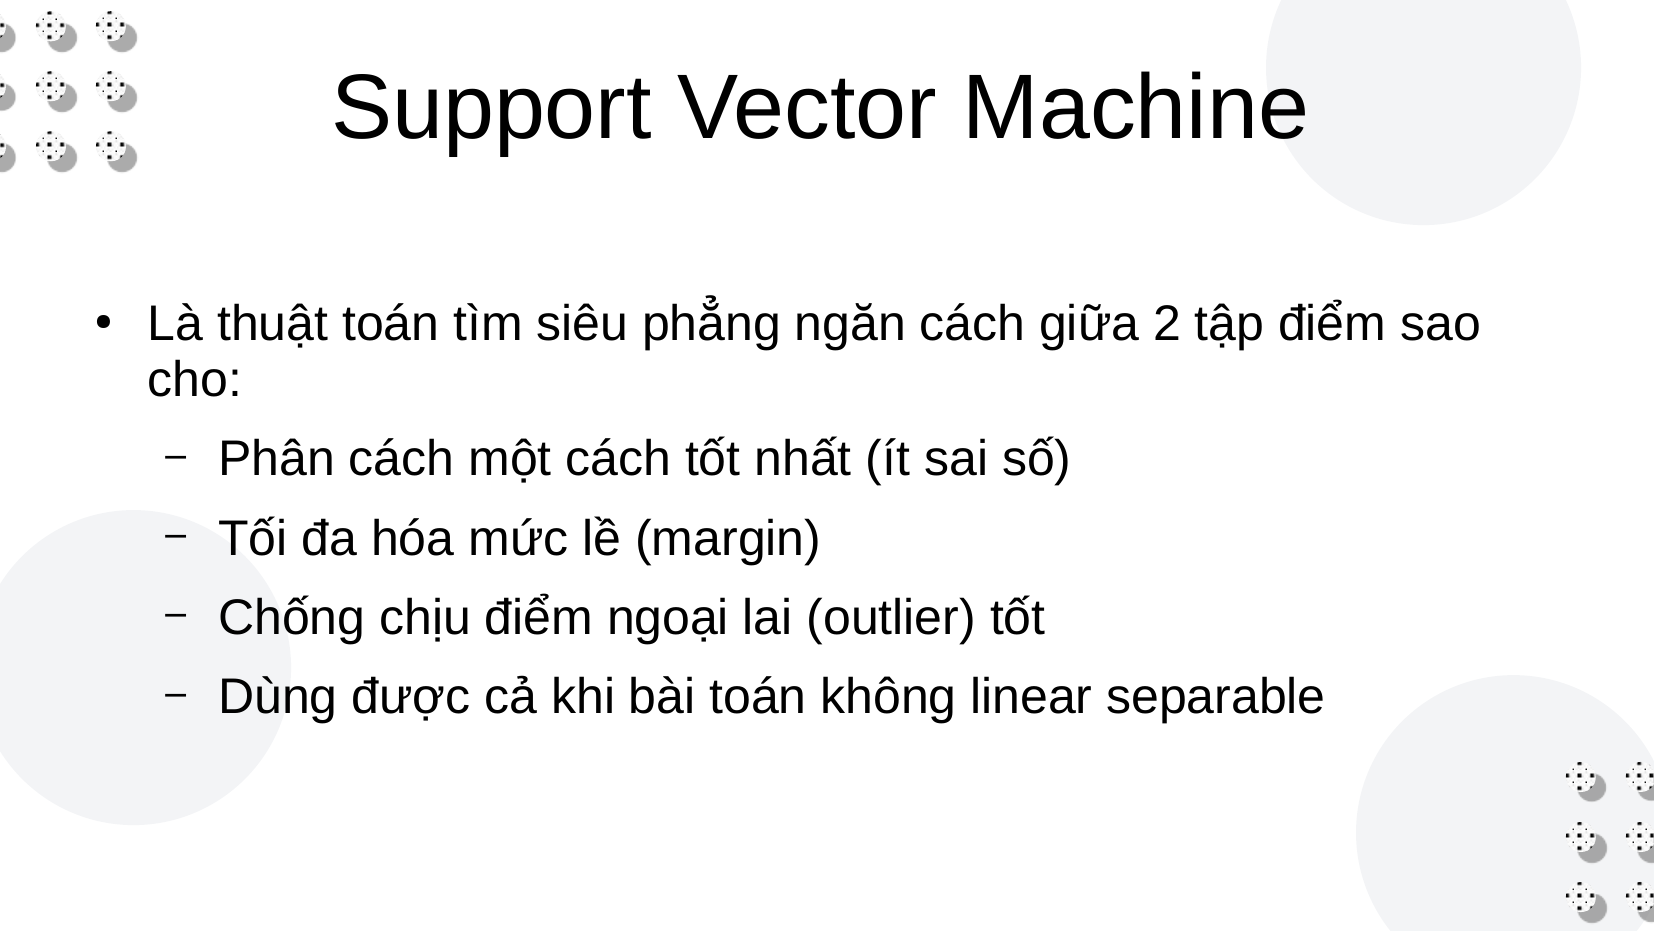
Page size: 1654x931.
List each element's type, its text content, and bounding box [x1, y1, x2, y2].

picture [35, 11, 66, 42]
picture [0, 74, 6, 99]
picture [1625, 821, 1654, 853]
picture [1625, 881, 1654, 912]
list Là thuật toán tìm siêu phẳng ngăn cách giữa 2 tập điểm sao cho: Phân cách một cách tốt nhất (ít sai số) Tối đa hóa mức lề (margin) Chống chịu điểm ngoại lai (outlier) tốt Dùng được cả khi bài toán không linear separable [76, 295, 1565, 835]
picture [1565, 882, 1596, 913]
picture [0, 14, 6, 39]
picture [1565, 761, 1596, 793]
picture [0, 134, 7, 159]
picture [35, 131, 67, 162]
picture [1625, 761, 1654, 792]
picture [35, 71, 66, 102]
title Support Vector Machine [76, 29, 1565, 185]
picture [1565, 821, 1596, 853]
picture [95, 11, 126, 29]
